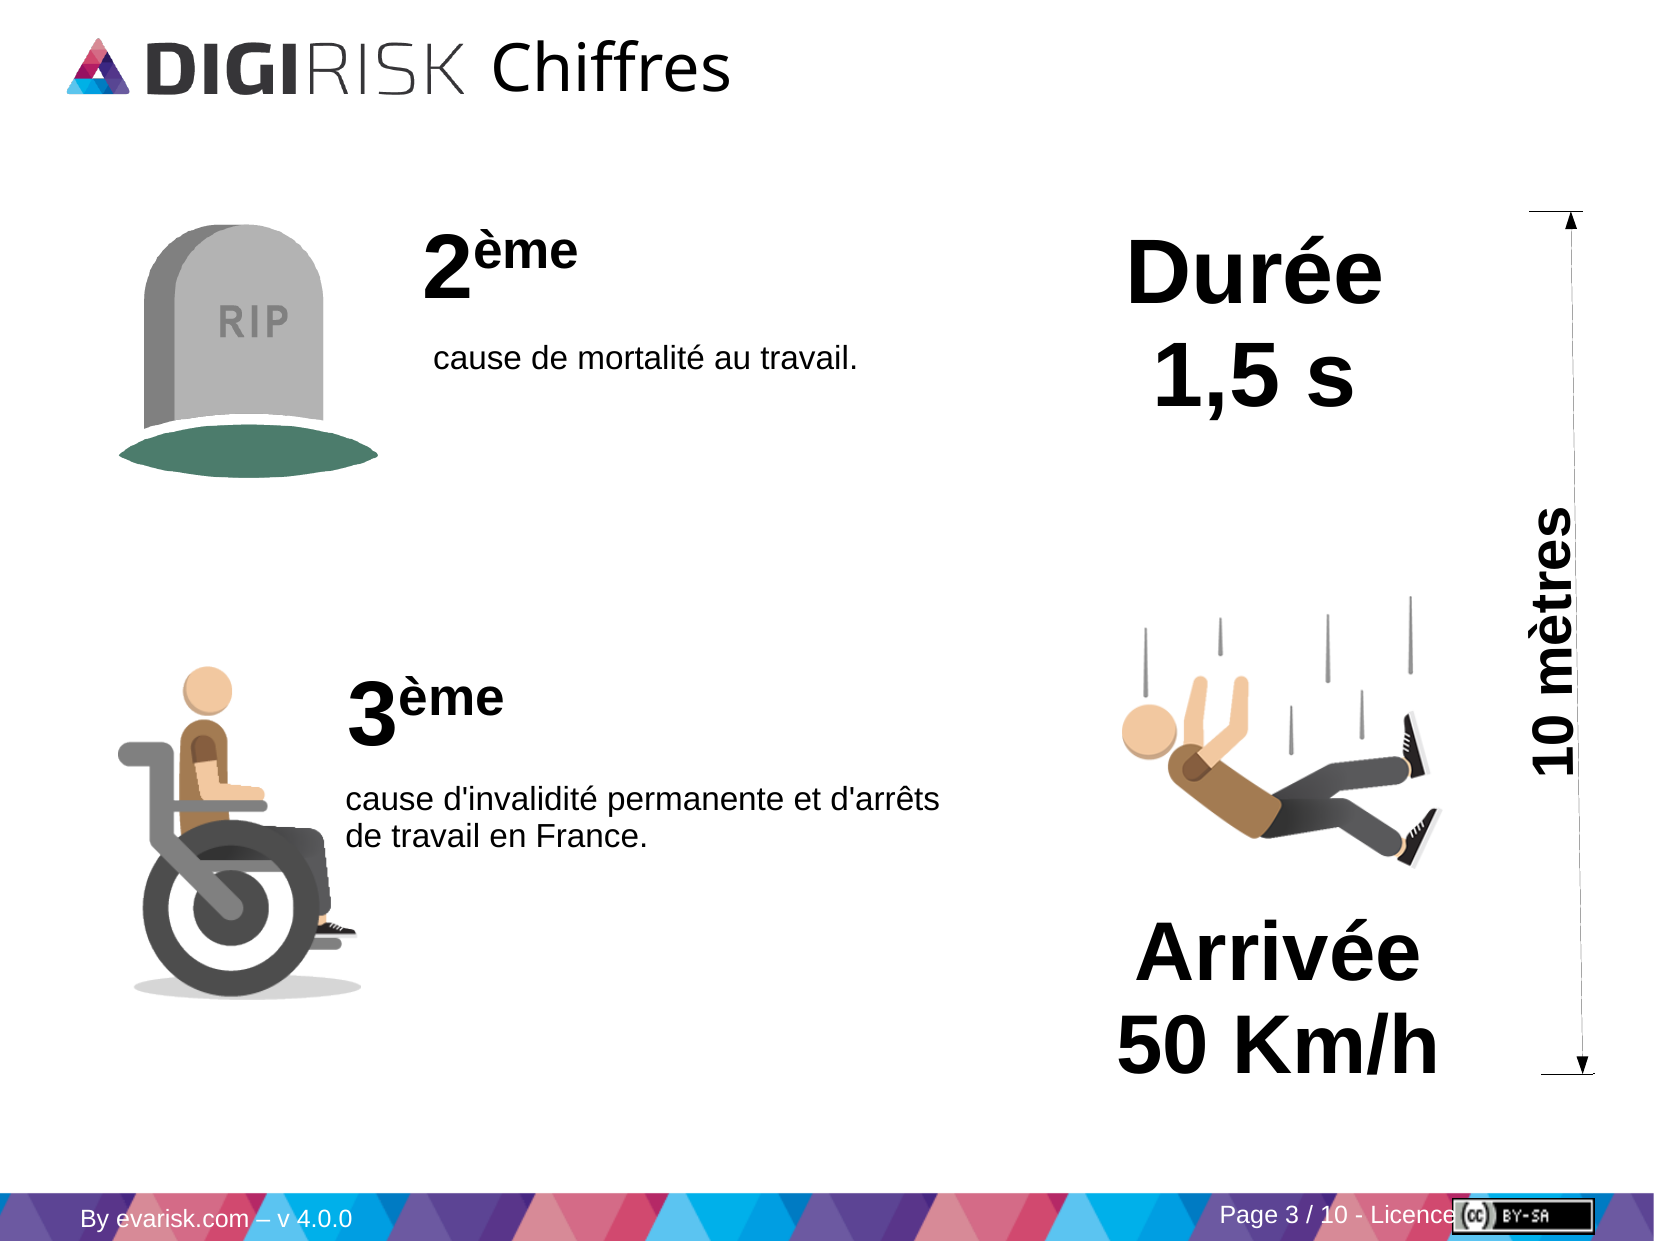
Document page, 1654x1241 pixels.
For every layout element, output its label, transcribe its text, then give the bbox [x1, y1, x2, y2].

text_box Arrivée 50 Km/h [1027, 897, 1530, 1111]
text_box cause d'invalidité permanente et d'arrêts de travail en France. [330, 772, 969, 862]
text_box cause de mortalité au travail. [418, 331, 875, 384]
picture [118, 224, 378, 478]
picture [0, 1175, 1654, 1241]
picture [1122, 596, 1443, 869]
picture [64, 35, 464, 95]
picture [118, 666, 361, 1000]
text_box 2ème [407, 208, 621, 327]
text_box 3ème [332, 655, 520, 773]
title Chiffres [490, 24, 1430, 107]
text_box Durée 1,5 s [1051, 213, 1459, 473]
